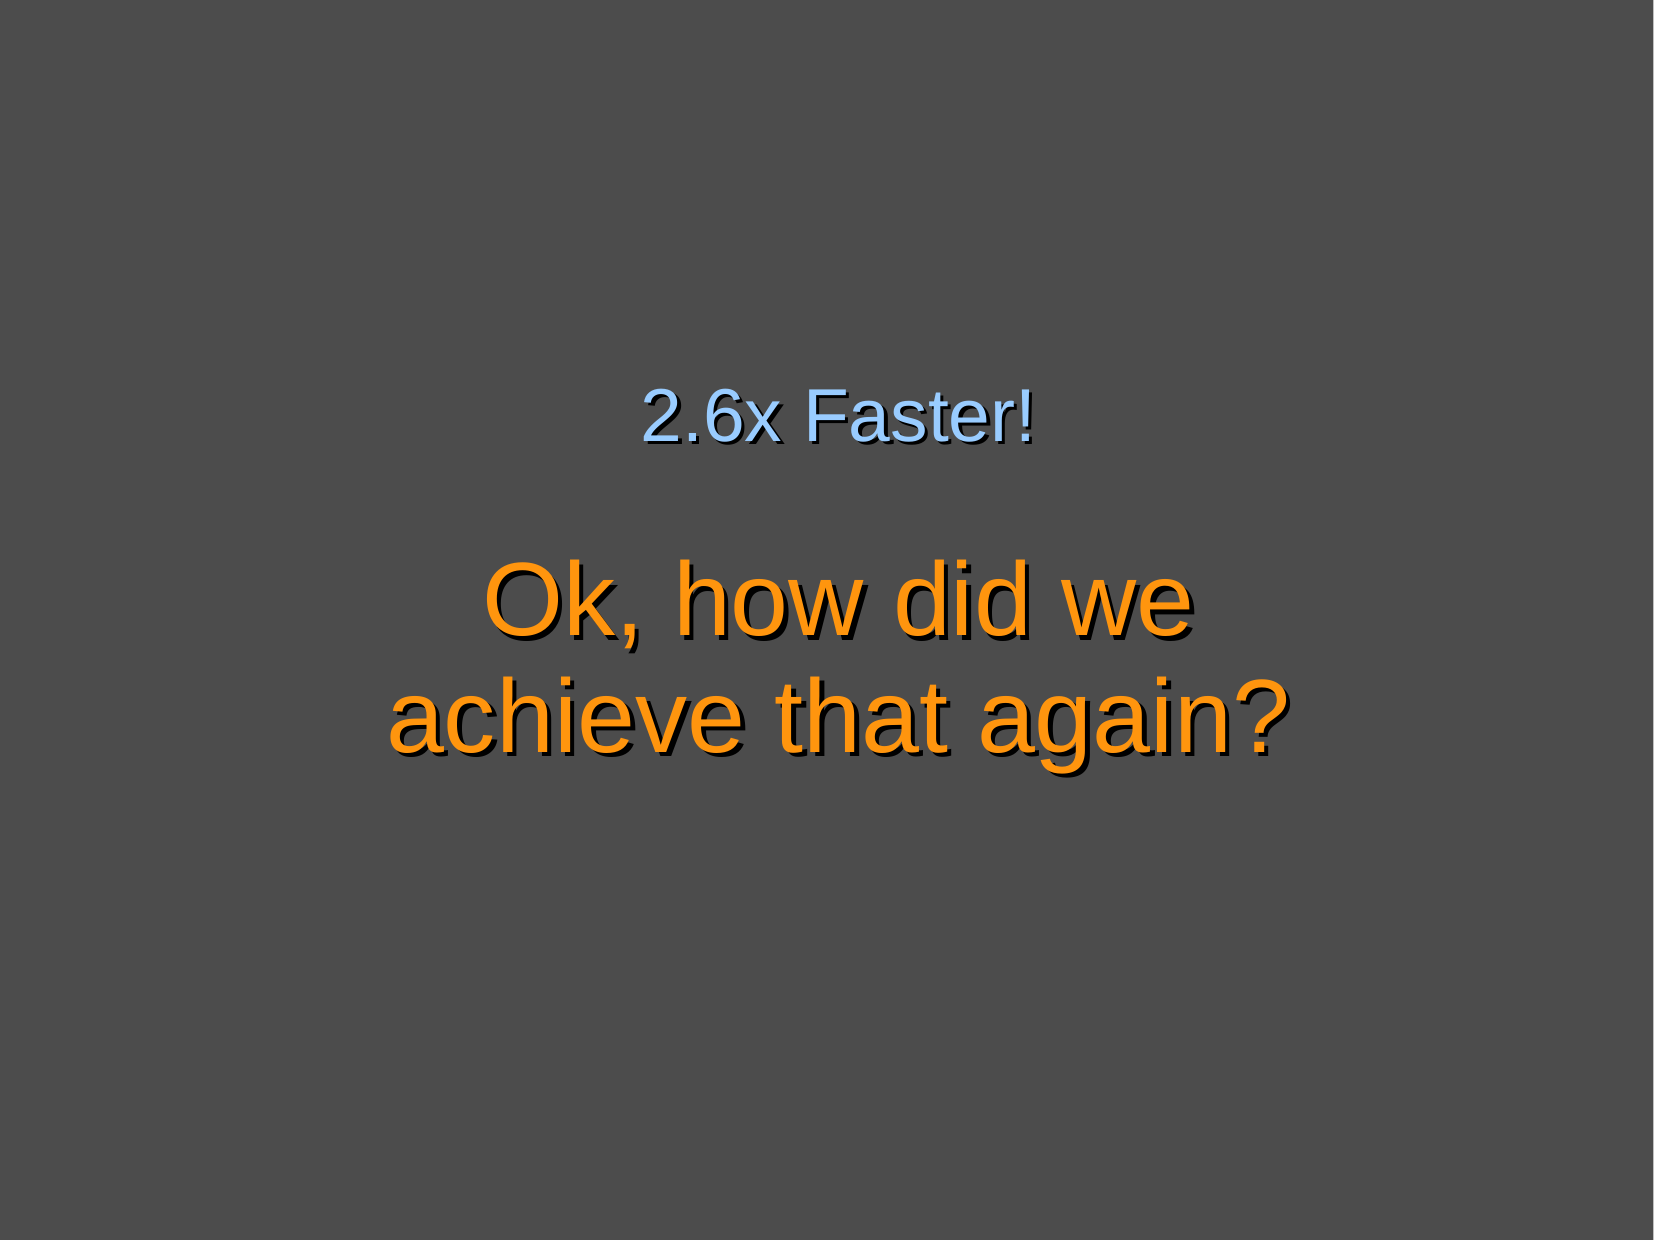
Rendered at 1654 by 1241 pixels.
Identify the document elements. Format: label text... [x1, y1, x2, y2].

text_box 2.6x Faster! Ok, how did we achieve that again? [366, 366, 1312, 783]
